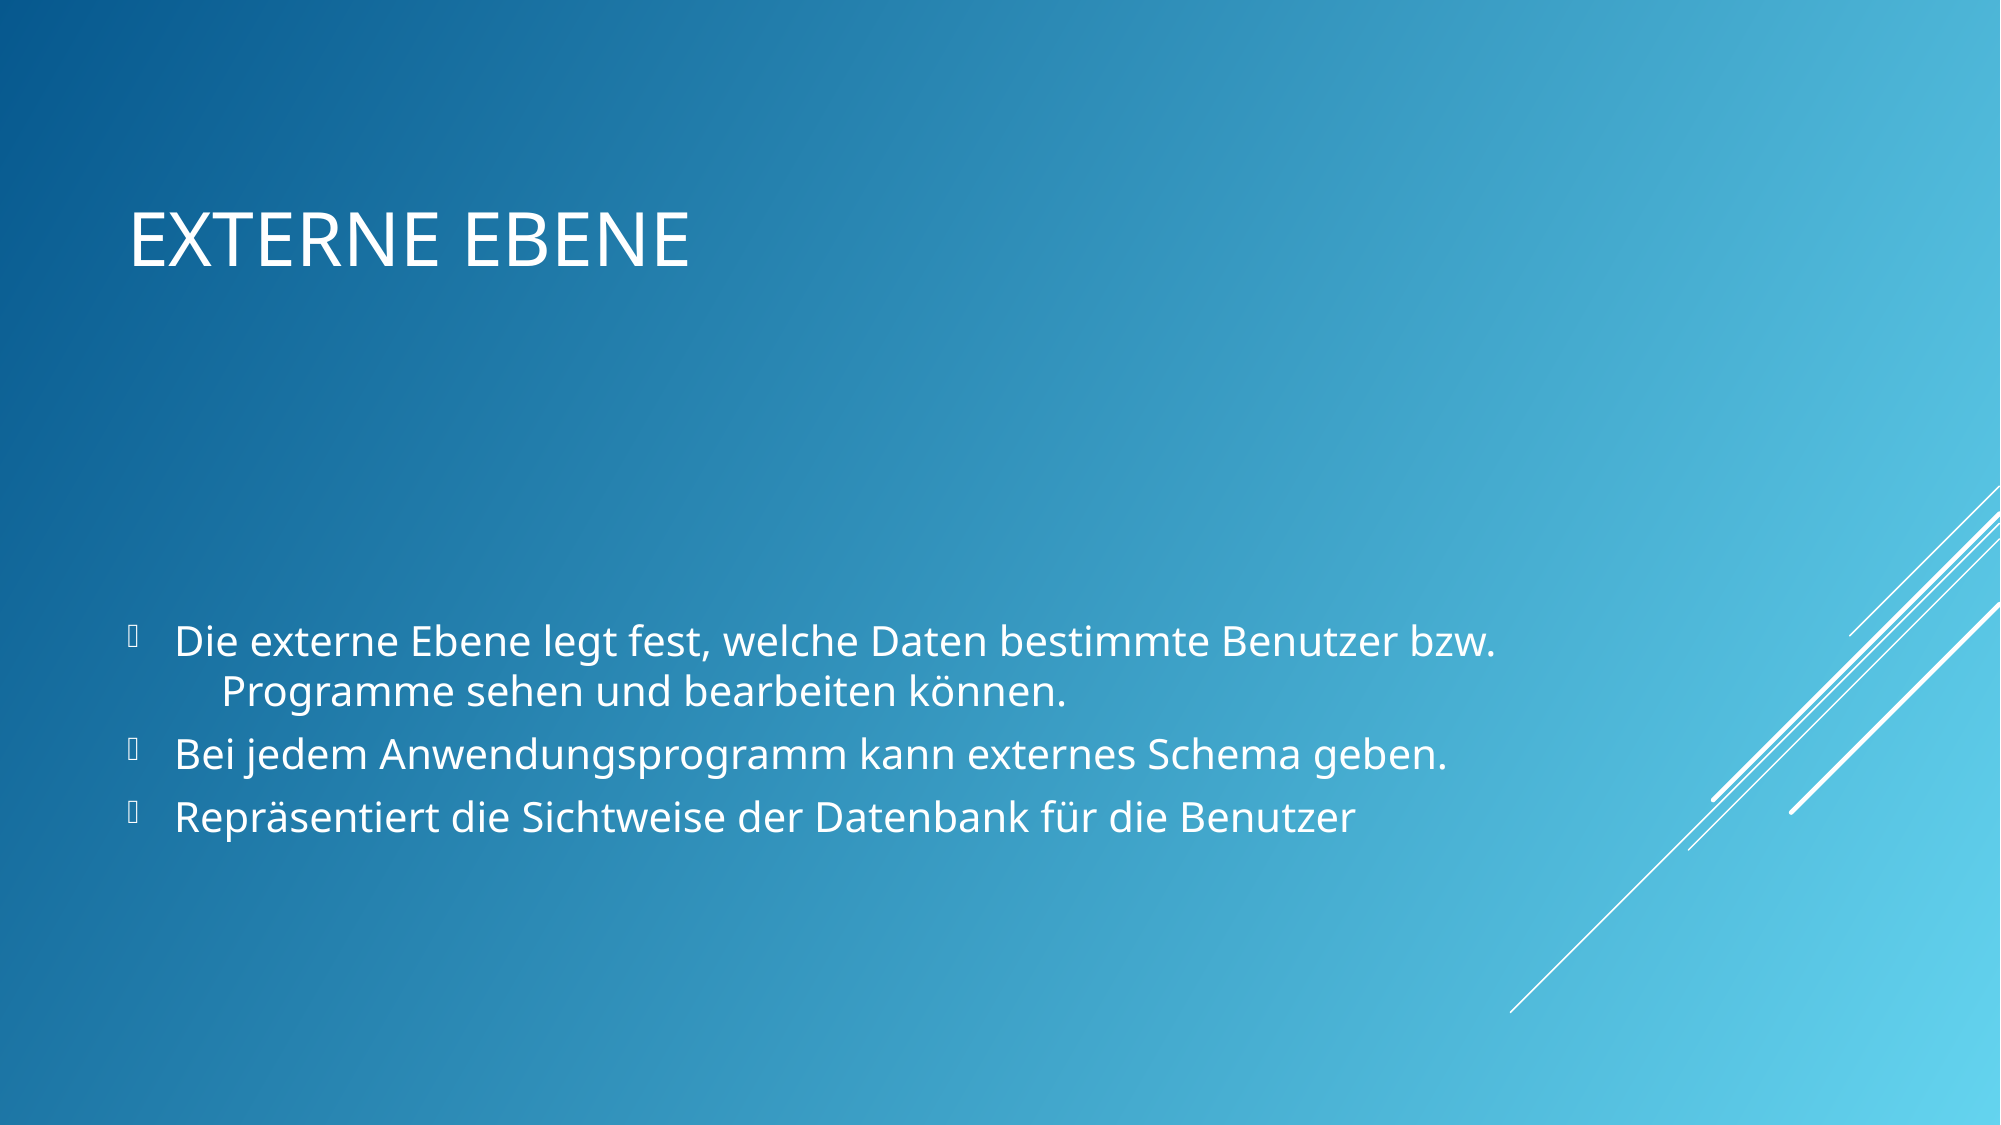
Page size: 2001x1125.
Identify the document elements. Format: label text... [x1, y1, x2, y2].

title Externe Ebene [112, 112, 1513, 360]
list Die externe Ebene legt fest, welche Daten bestimmte Benutzer bzw. Programme sehen und bearbeiten können. Bei jedem Anwendungsprogramm kann externes Schema geben. Repräsentiert die Sichtweise der Datenbank für die Benutzer [112, 431, 1513, 1025]
